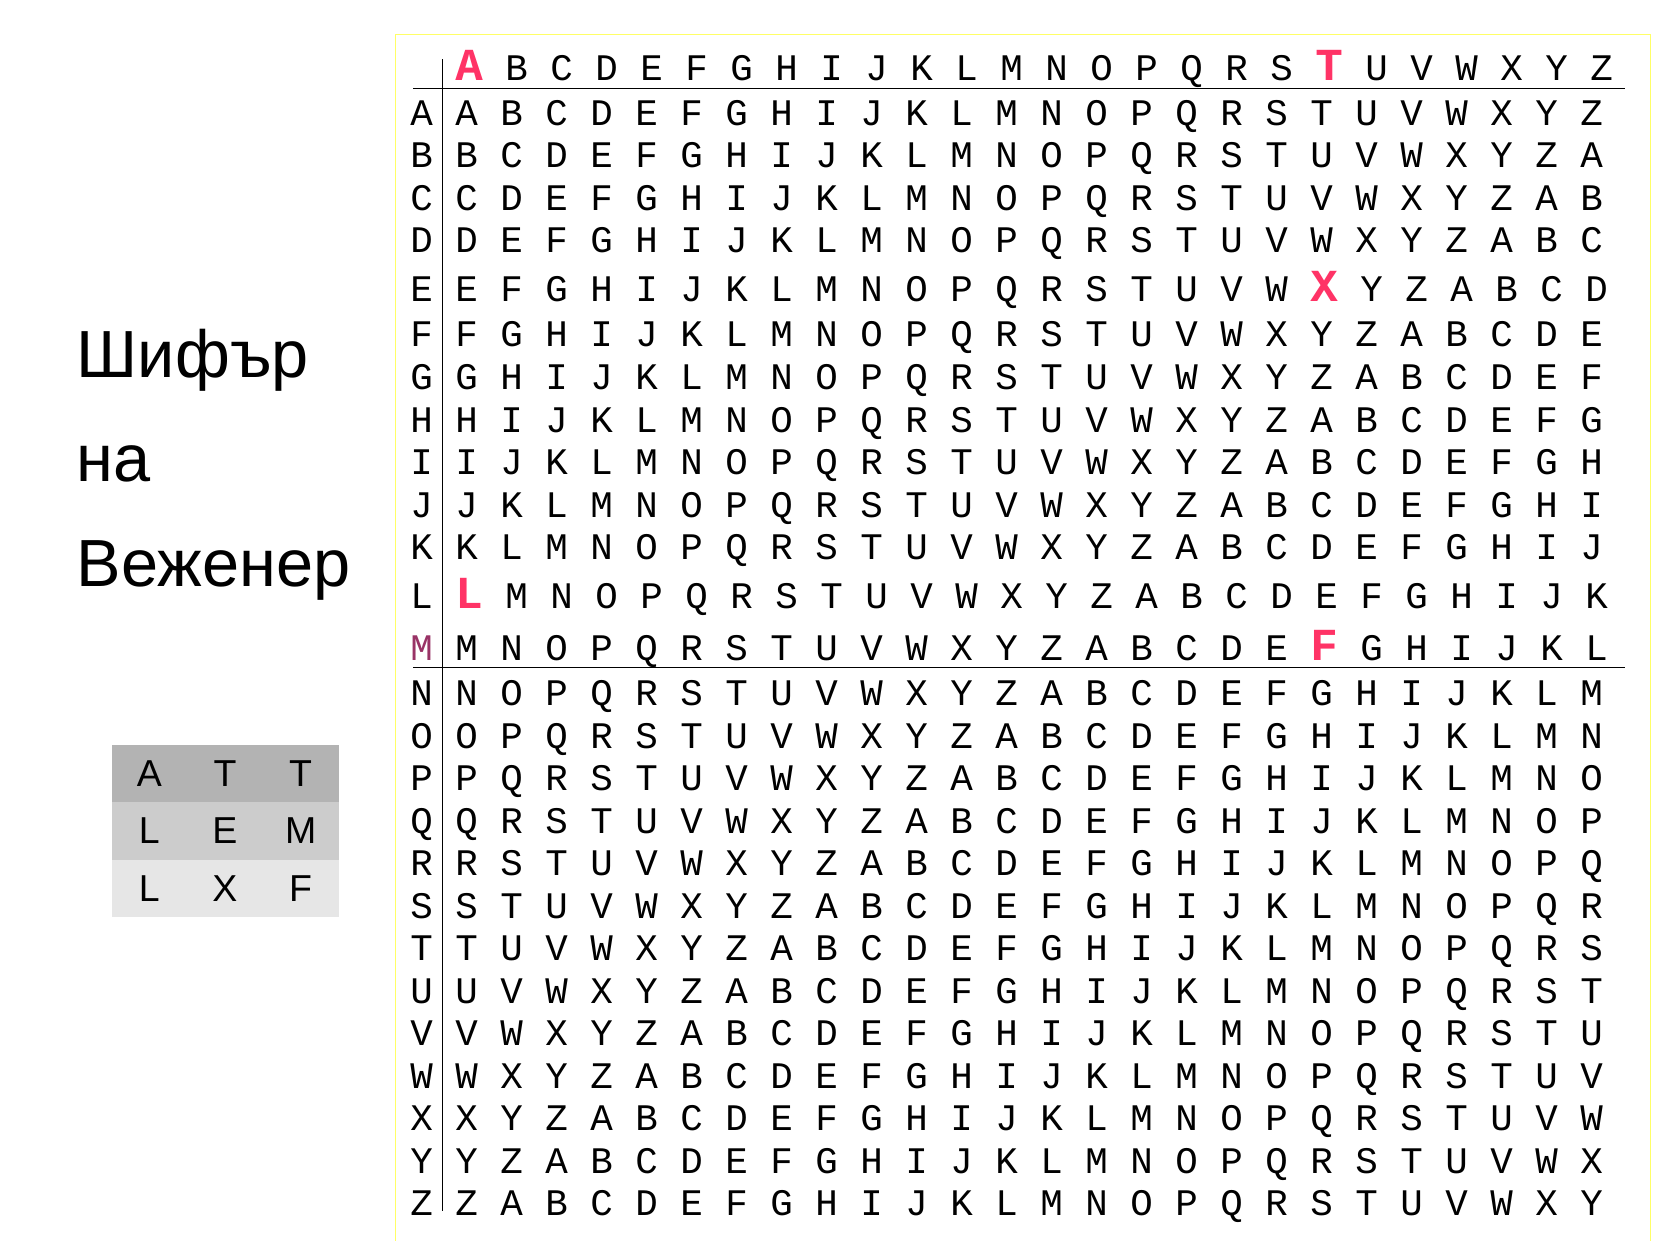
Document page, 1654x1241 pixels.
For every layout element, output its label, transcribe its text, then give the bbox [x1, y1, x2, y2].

table_header А [112, 745, 187, 802]
table_header Т [263, 745, 339, 802]
table_header Т [187, 745, 263, 802]
text_box A B C D E F G H I J K L M N O P Q R S T U V W X Y Z A A B C D E F G H I J K L M N O P Q R S T U V W X Y Z B B C D E F G H I J K L M N O P Q R S T U V W X Y Z A C C D E F G H I J K L M N O P Q R S T U V W X Y Z A B D D E F G H I J K L M N O P Q R S T U V W X Y Z A B C E E F G H I J K L M N O P Q R S T U V W X Y Z A B C D F F G H I J K L M N O P Q R S T U V W X Y Z A B C D E G G H I J K L M N O P Q R S T U V W X Y Z A B C D E F H H I J K L M N O P Q R S T U V W X Y Z A B C D E F G I I J K L M N O P Q R S T U V W X Y Z A B C D E F G H J J K L M N O P Q R S T U V W X Y Z A B C D E F G H I K K L M N O P Q R S T U V W X Y Z A B C D E F G H I J L L M N O P Q R S T U V W X Y Z A B C D E F G H I J K M M N O P Q R S T U V W X Y Z A B C D E F G H I J K L N N O P Q R S T U V W X Y Z A B C D E F G H I J K L M O O P Q R S T U V W X Y Z A B C D E F G H I J K L M N P P Q R S T U V W X Y Z A B C D E F G H I J K L M N O Q Q R S T U V W X Y Z A B C D E F G H I J K L M N O P R R S T U V W X Y Z A B C D E F G H I J K L M N O P Q S S T U V W X Y Z A B C D E F G H I J K L M N O P Q R T T U V W X Y Z A B C D E F G H I J K L M N O P Q R S U U V W X Y Z A B C D E F G H I J K L M N O P Q R S T V V W X Y Z A B C D E F G H I J K L M N O P Q R S T U W W X Y Z A B C D E F G H I J K L M N O P Q R S T U V X X Y Z A B C D E F G H I J K L M N O P Q R S T U V W Y Y Z A B C D E F G H I J K L M N O P Q R S T U V W X Z Z A B C D E F G H I J K L M N O P Q R S T U V W X Y [395, 34, 1651, 1241]
table_cell F [263, 860, 339, 917]
list Шифър на Веженер [443, 668, 1565, 1211]
table_cell L [112, 802, 187, 860]
list Шифър на Веженер [76, 236, 442, 1211]
table_cell X [187, 860, 263, 917]
table_cell E [187, 802, 263, 860]
list Шифър на Веженер [443, 236, 1565, 667]
table_cell M [263, 802, 339, 860]
table_cell L [112, 860, 187, 917]
